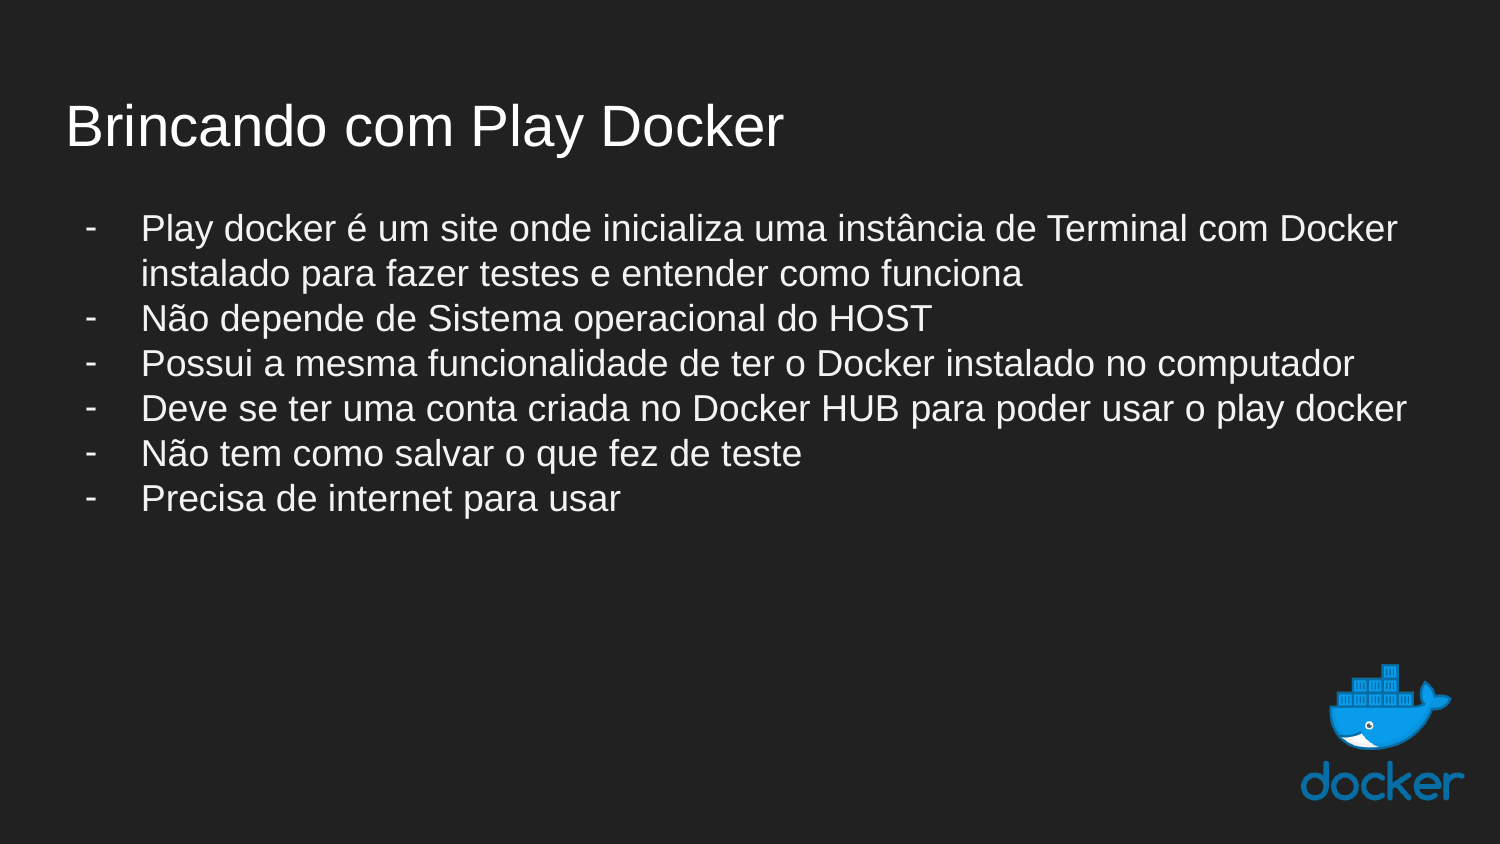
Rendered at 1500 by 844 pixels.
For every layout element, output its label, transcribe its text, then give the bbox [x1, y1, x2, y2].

text_box Play docker é um site onde inicializa uma instância de Terminal com Docker instalado para fazer testes e entender como funciona Não depende de Sistema operacional do HOST Possui a mesma funcionalidade de ter o Docker instalado no computador Deve se ter uma conta criada no Docker HUB para poder usar o play docker Não tem como salvar o que fez de teste Precisa de internet para usar [51, 189, 1449, 750]
picture [1286, 649, 1479, 815]
text_box Brincando com Play Docker [51, 72, 1449, 167]
